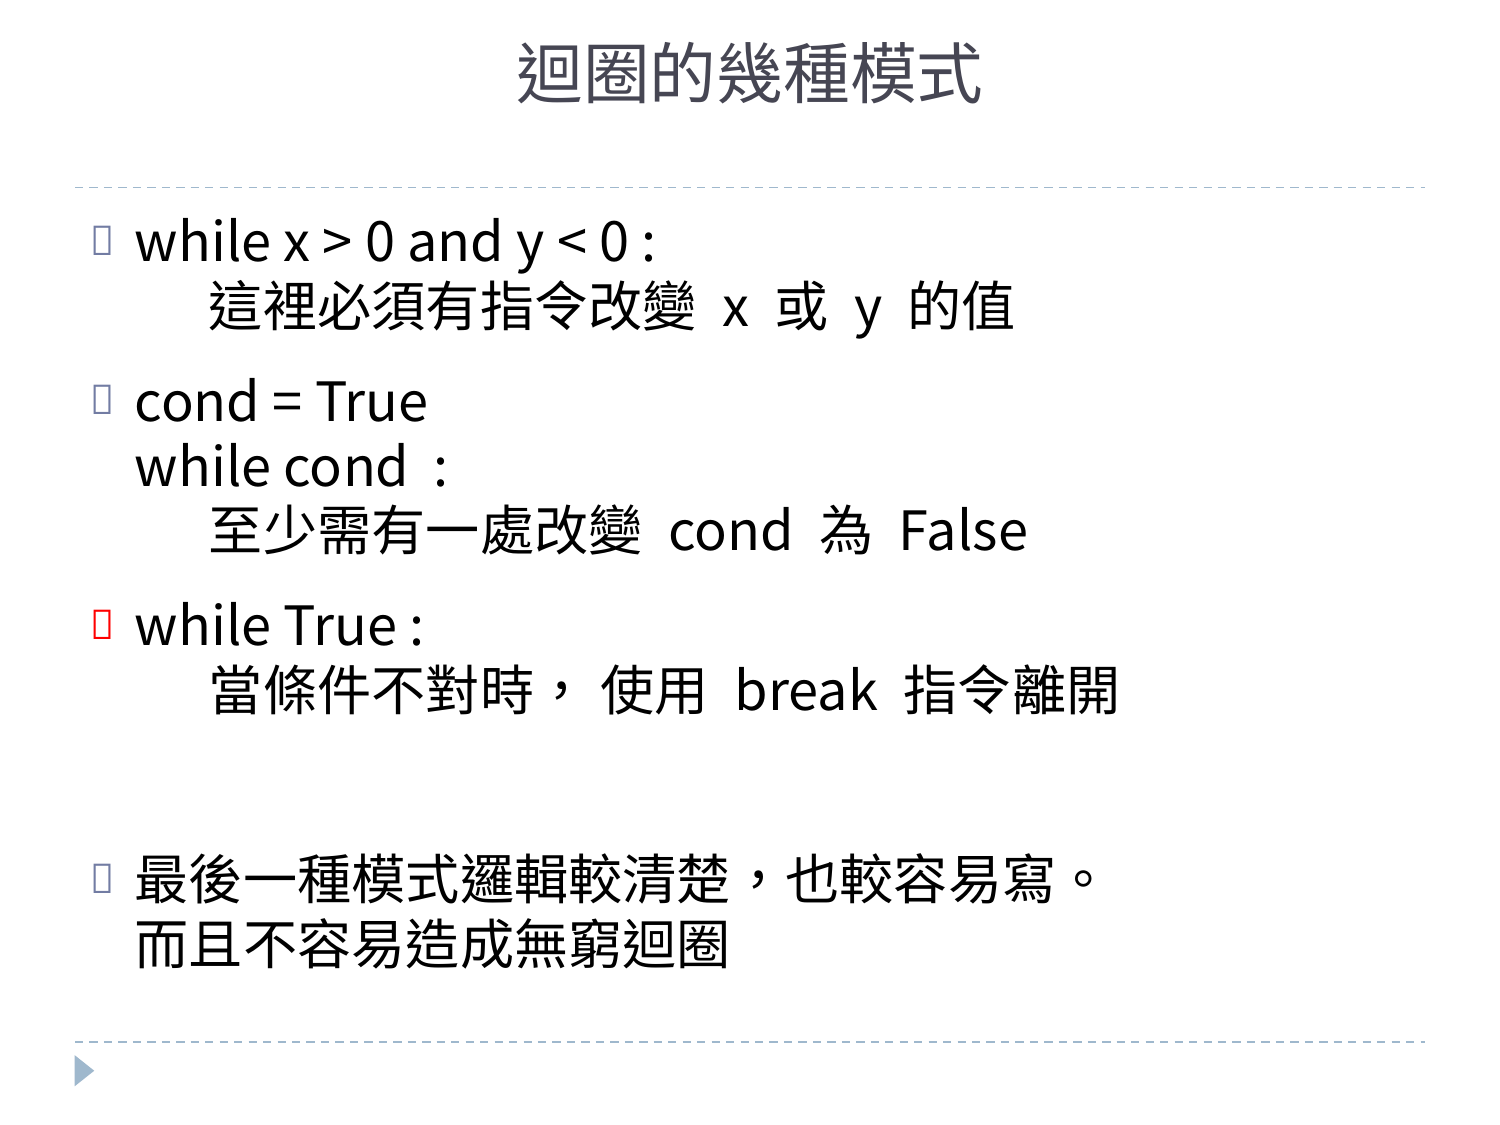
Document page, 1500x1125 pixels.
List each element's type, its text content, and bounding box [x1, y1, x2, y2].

list while x > 0 and y < 0 : 這裡必須有指令改變 x 或 y 的值 cond = True while cond : 至少需有一處改變 cond 為 False while True : 當條件不對時， 使用 break 指令離開 最後一種模式邏輯較清楚，也較容易寫。 而且不容易造成無窮迴圈 [75, 200, 1425, 1010]
title 迴圈的幾種模式 [75, 24, 1425, 188]
